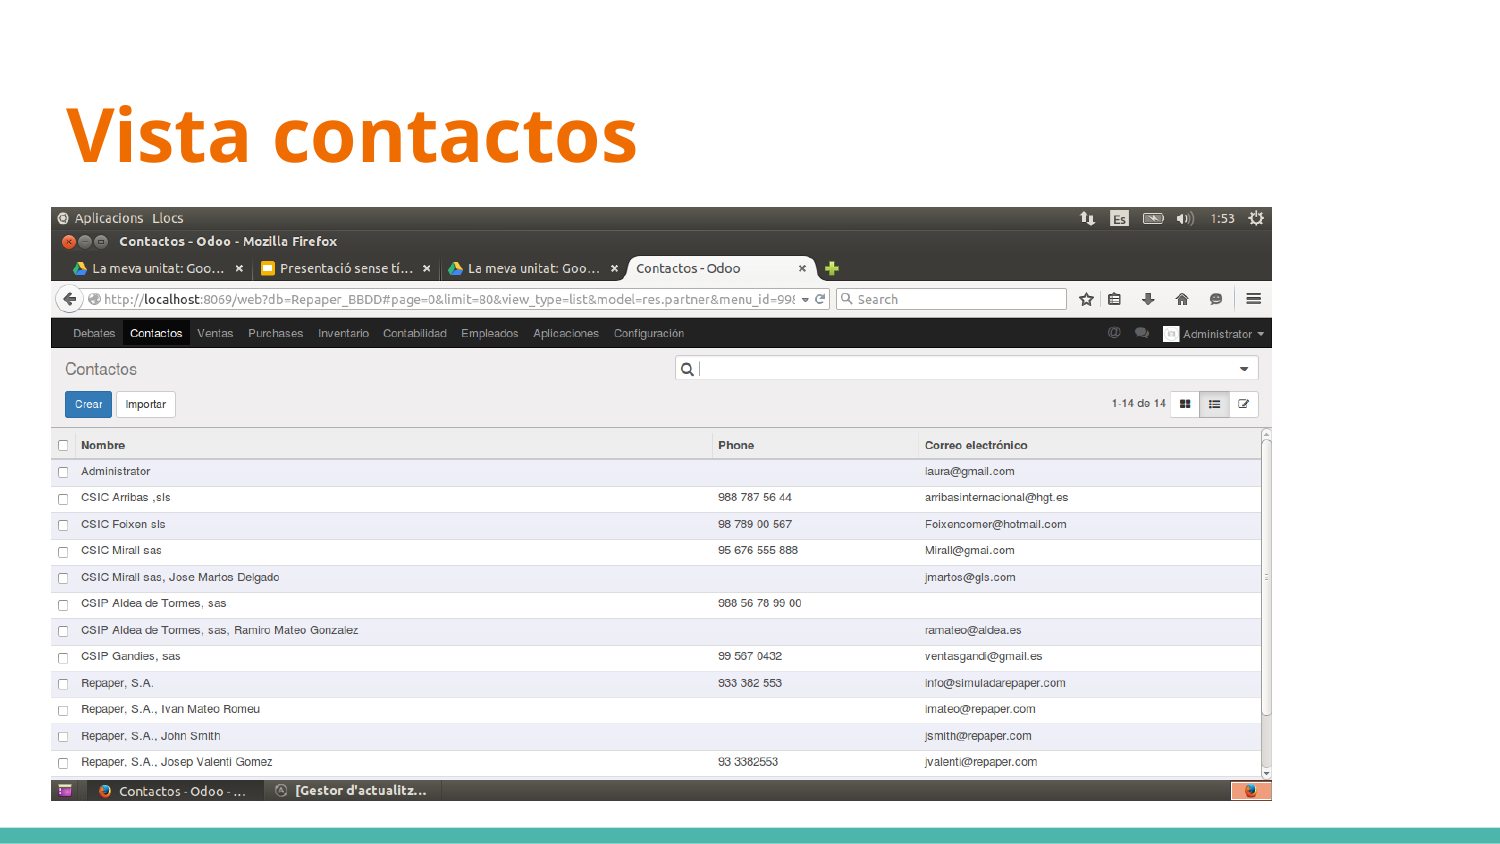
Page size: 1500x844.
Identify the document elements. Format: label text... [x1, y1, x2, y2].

picture [51, 207, 1272, 801]
title Vista contactos [51, 72, 1449, 189]
